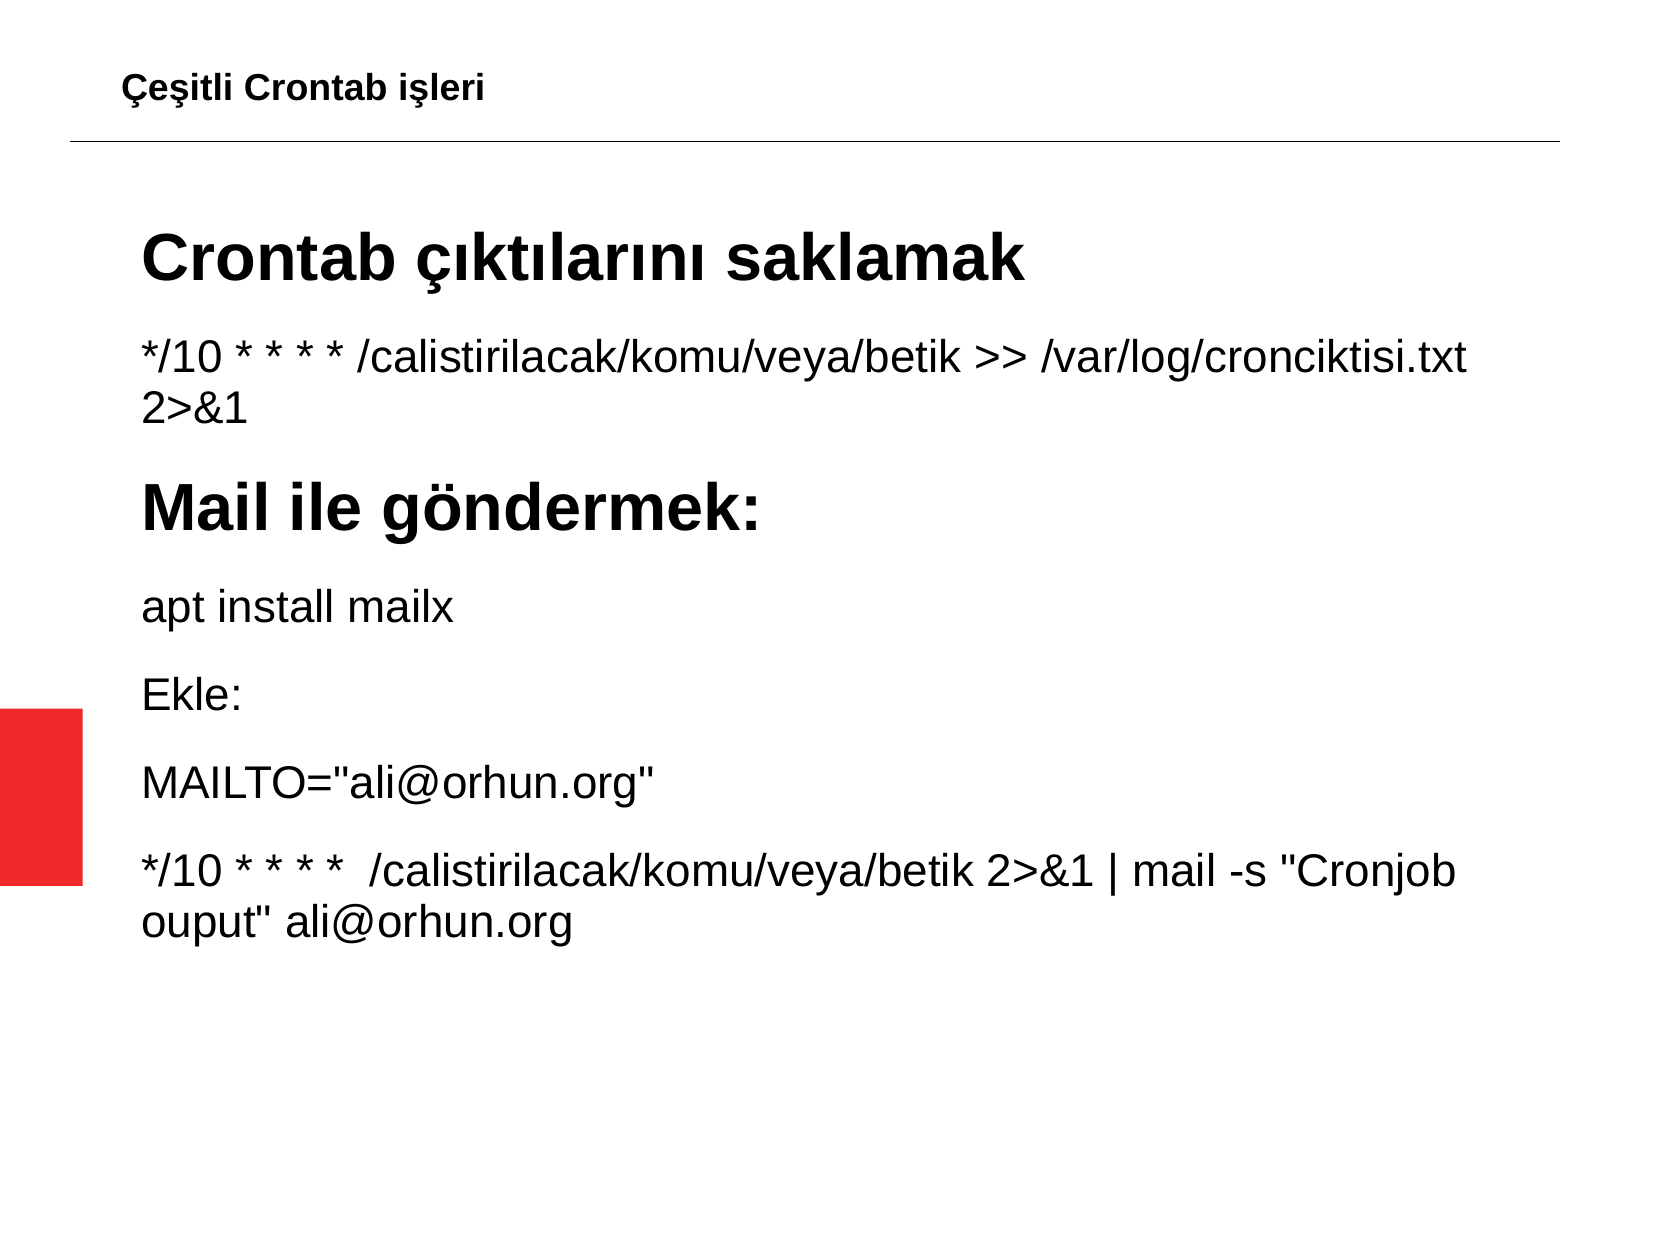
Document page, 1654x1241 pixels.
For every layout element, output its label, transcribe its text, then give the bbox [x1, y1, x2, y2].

text_box Çeşitli Crontab işleri [106, 59, 1536, 116]
text_box Crontab çıktılarını saklamak */10 * * * * /calistirilacak/komu/veya/betik >> /var/log/cronciktisi.txt 2>&1 Mail ile göndermek: apt install mailx Ekle: MAILTO="ali@orhun.org" */10 * * * * /calistirilacak/komu/veya/betik 2>&1 | mail -s "Cronjob ouput" ali@orhun.org [126, 212, 1548, 1177]
